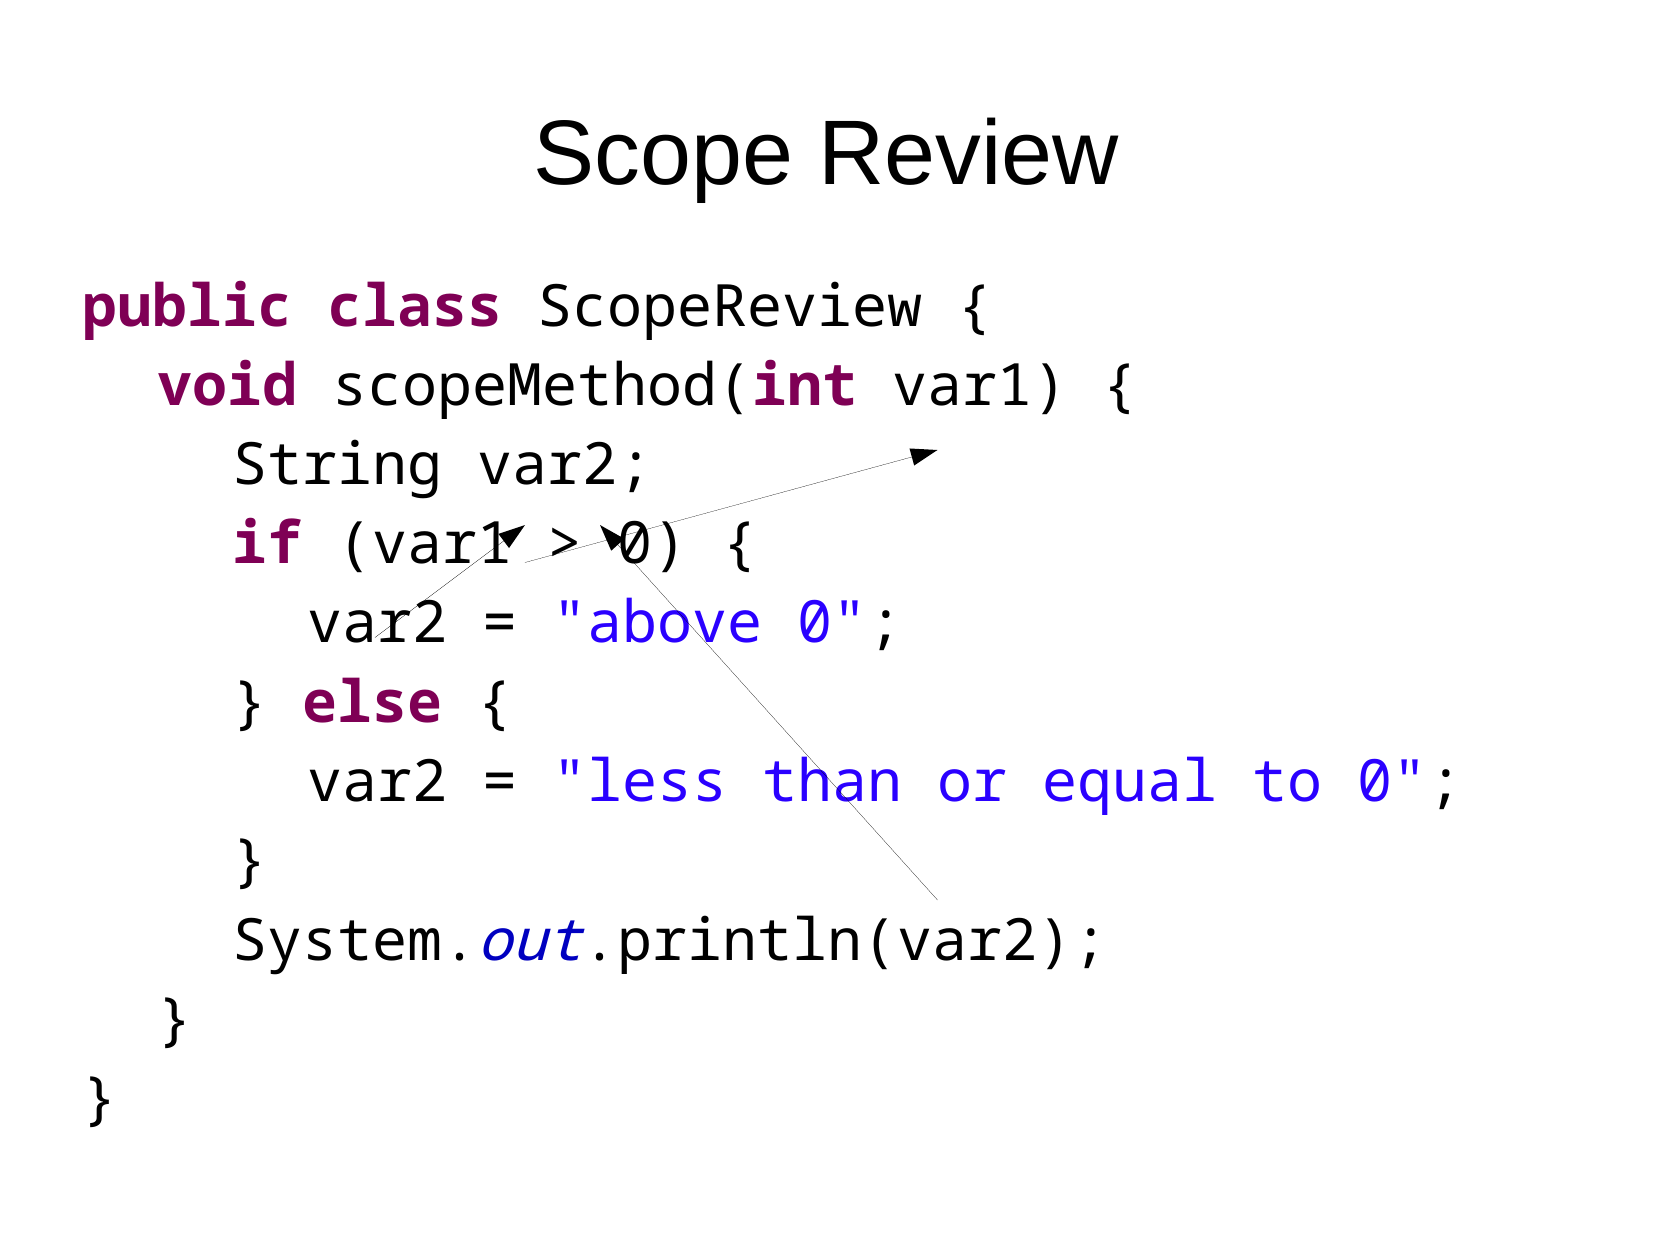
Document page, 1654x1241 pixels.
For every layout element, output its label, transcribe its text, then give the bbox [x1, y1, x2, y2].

title Scope Review [82, 49, 1571, 257]
subtitle public class ScopeReview { void scopeMethod(int var1) { String var2; if (var1 > 0) { var2 = "above 0"; } else { var2 = "less than or equal to 0"; } System.out.println(var2); } } [82, 297, 1571, 1102]
